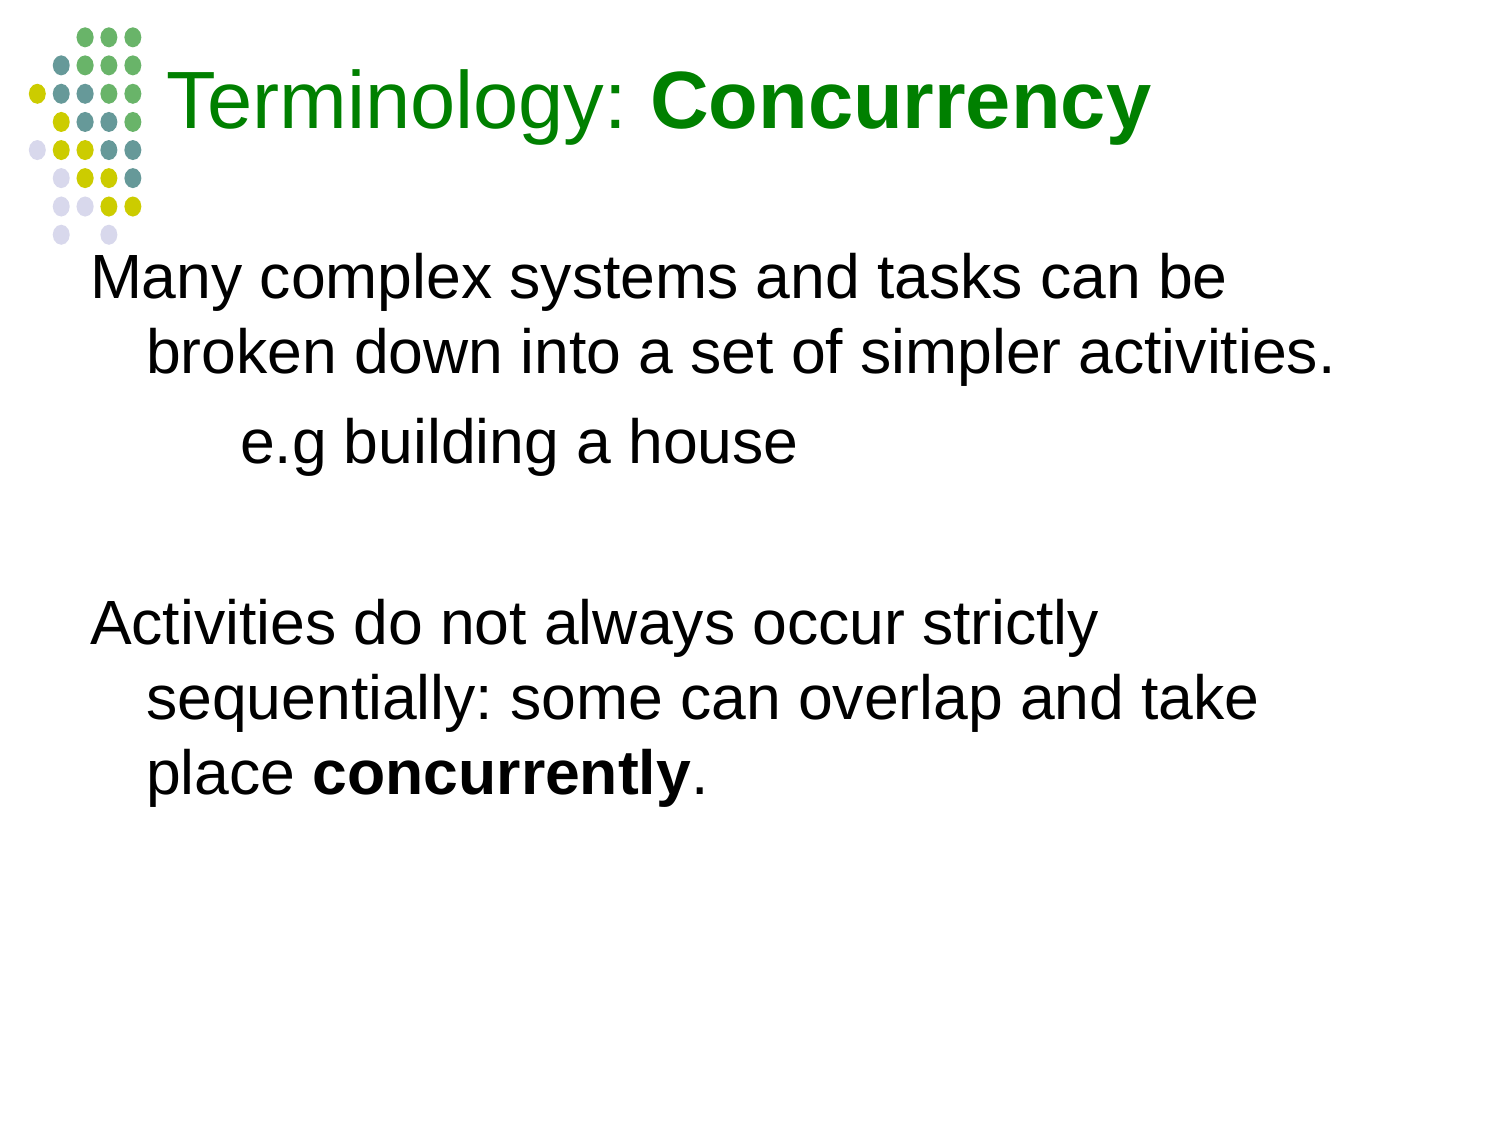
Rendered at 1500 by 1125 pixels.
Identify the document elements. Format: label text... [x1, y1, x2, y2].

list Many complex systems and tasks can be broken down into a set of simpler activities. e.g building a house Activities do not always occur strictly sequentially: some can overlap and take place concurrently. [75, 228, 1426, 1006]
title Terminology: Concurrency [151, 40, 1390, 176]
